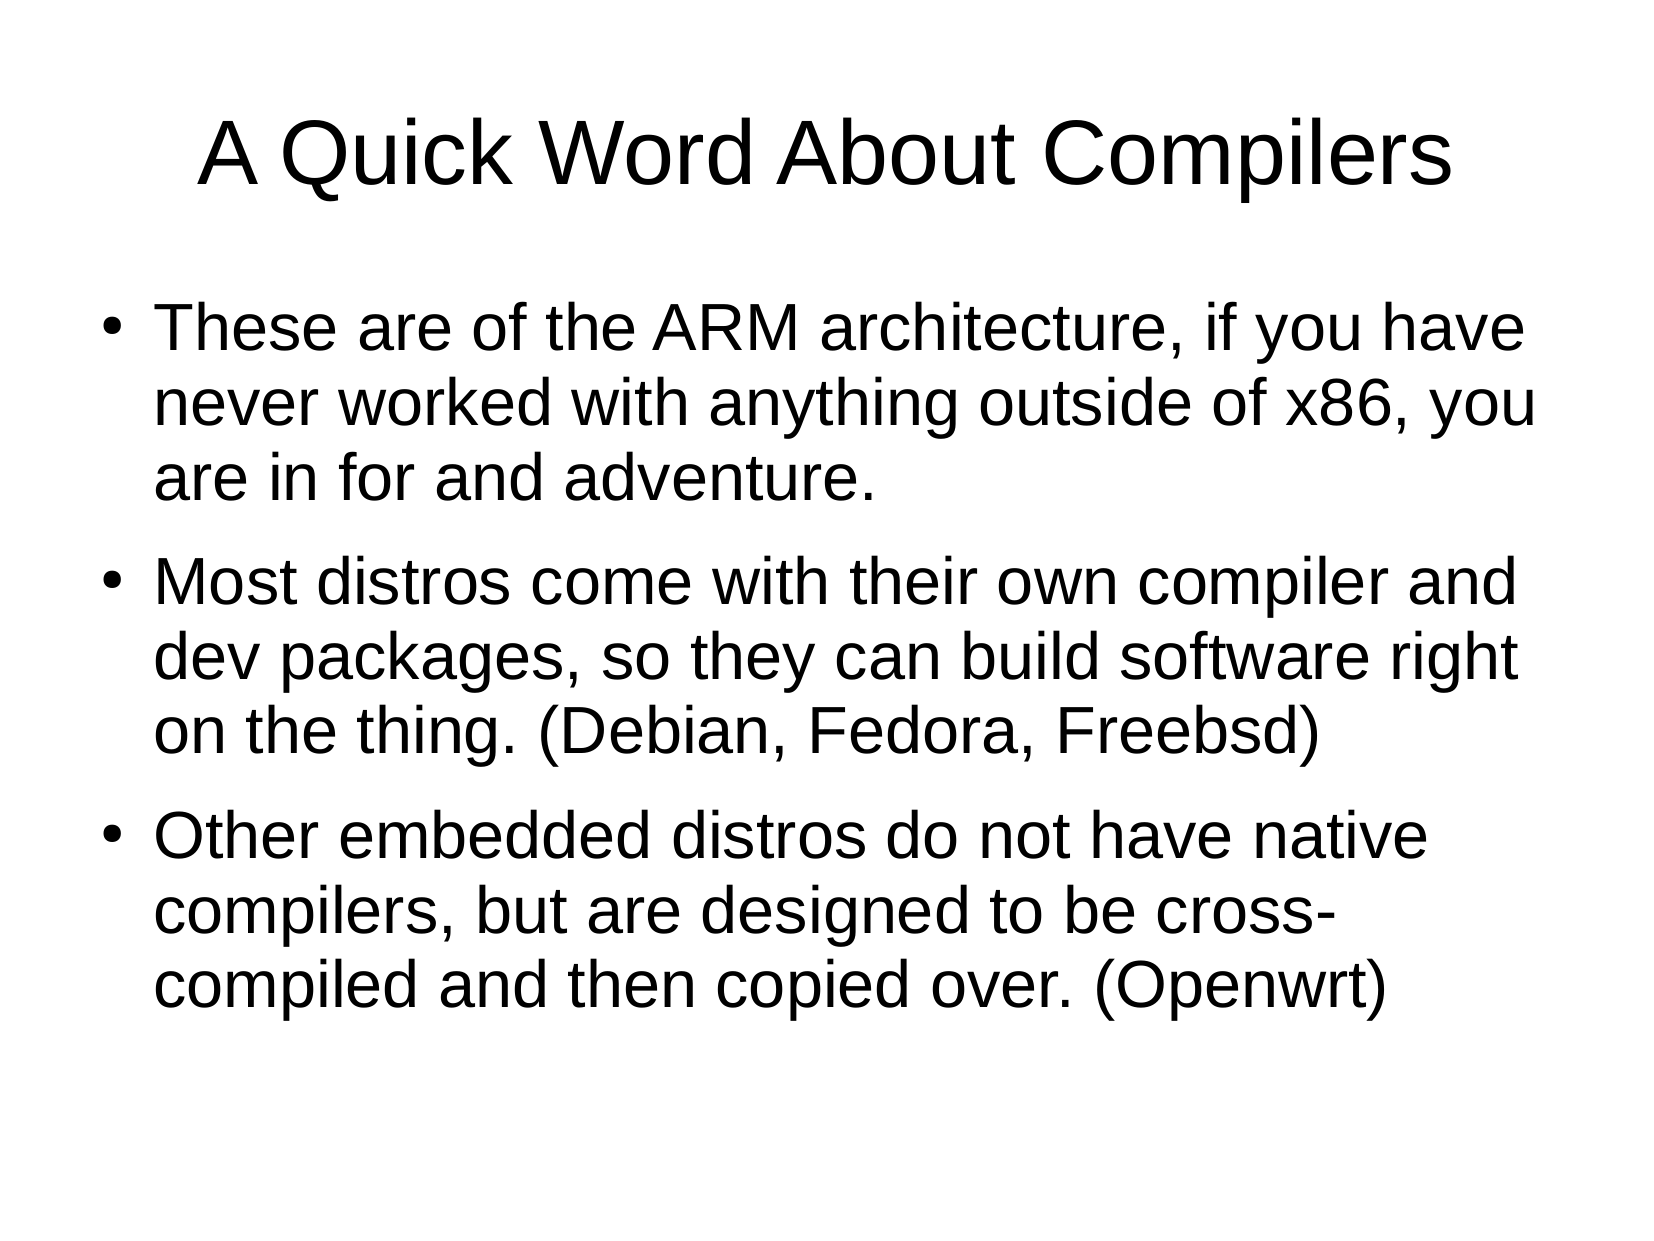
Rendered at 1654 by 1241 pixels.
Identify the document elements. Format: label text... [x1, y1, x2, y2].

title A Quick Word About Compilers [82, 56, 1571, 250]
list These are of the ARM architecture, if you have never worked with anything outside of x86, you are in for and adventure. Most distros come with their own compiler and dev packages, so they can build software right on the thing. (Debian, Fedora, Freebsd) Other embedded distros do not have native compilers, but are designed to be cross-compiled and then copied over. (Openwrt) [82, 290, 1571, 1109]
